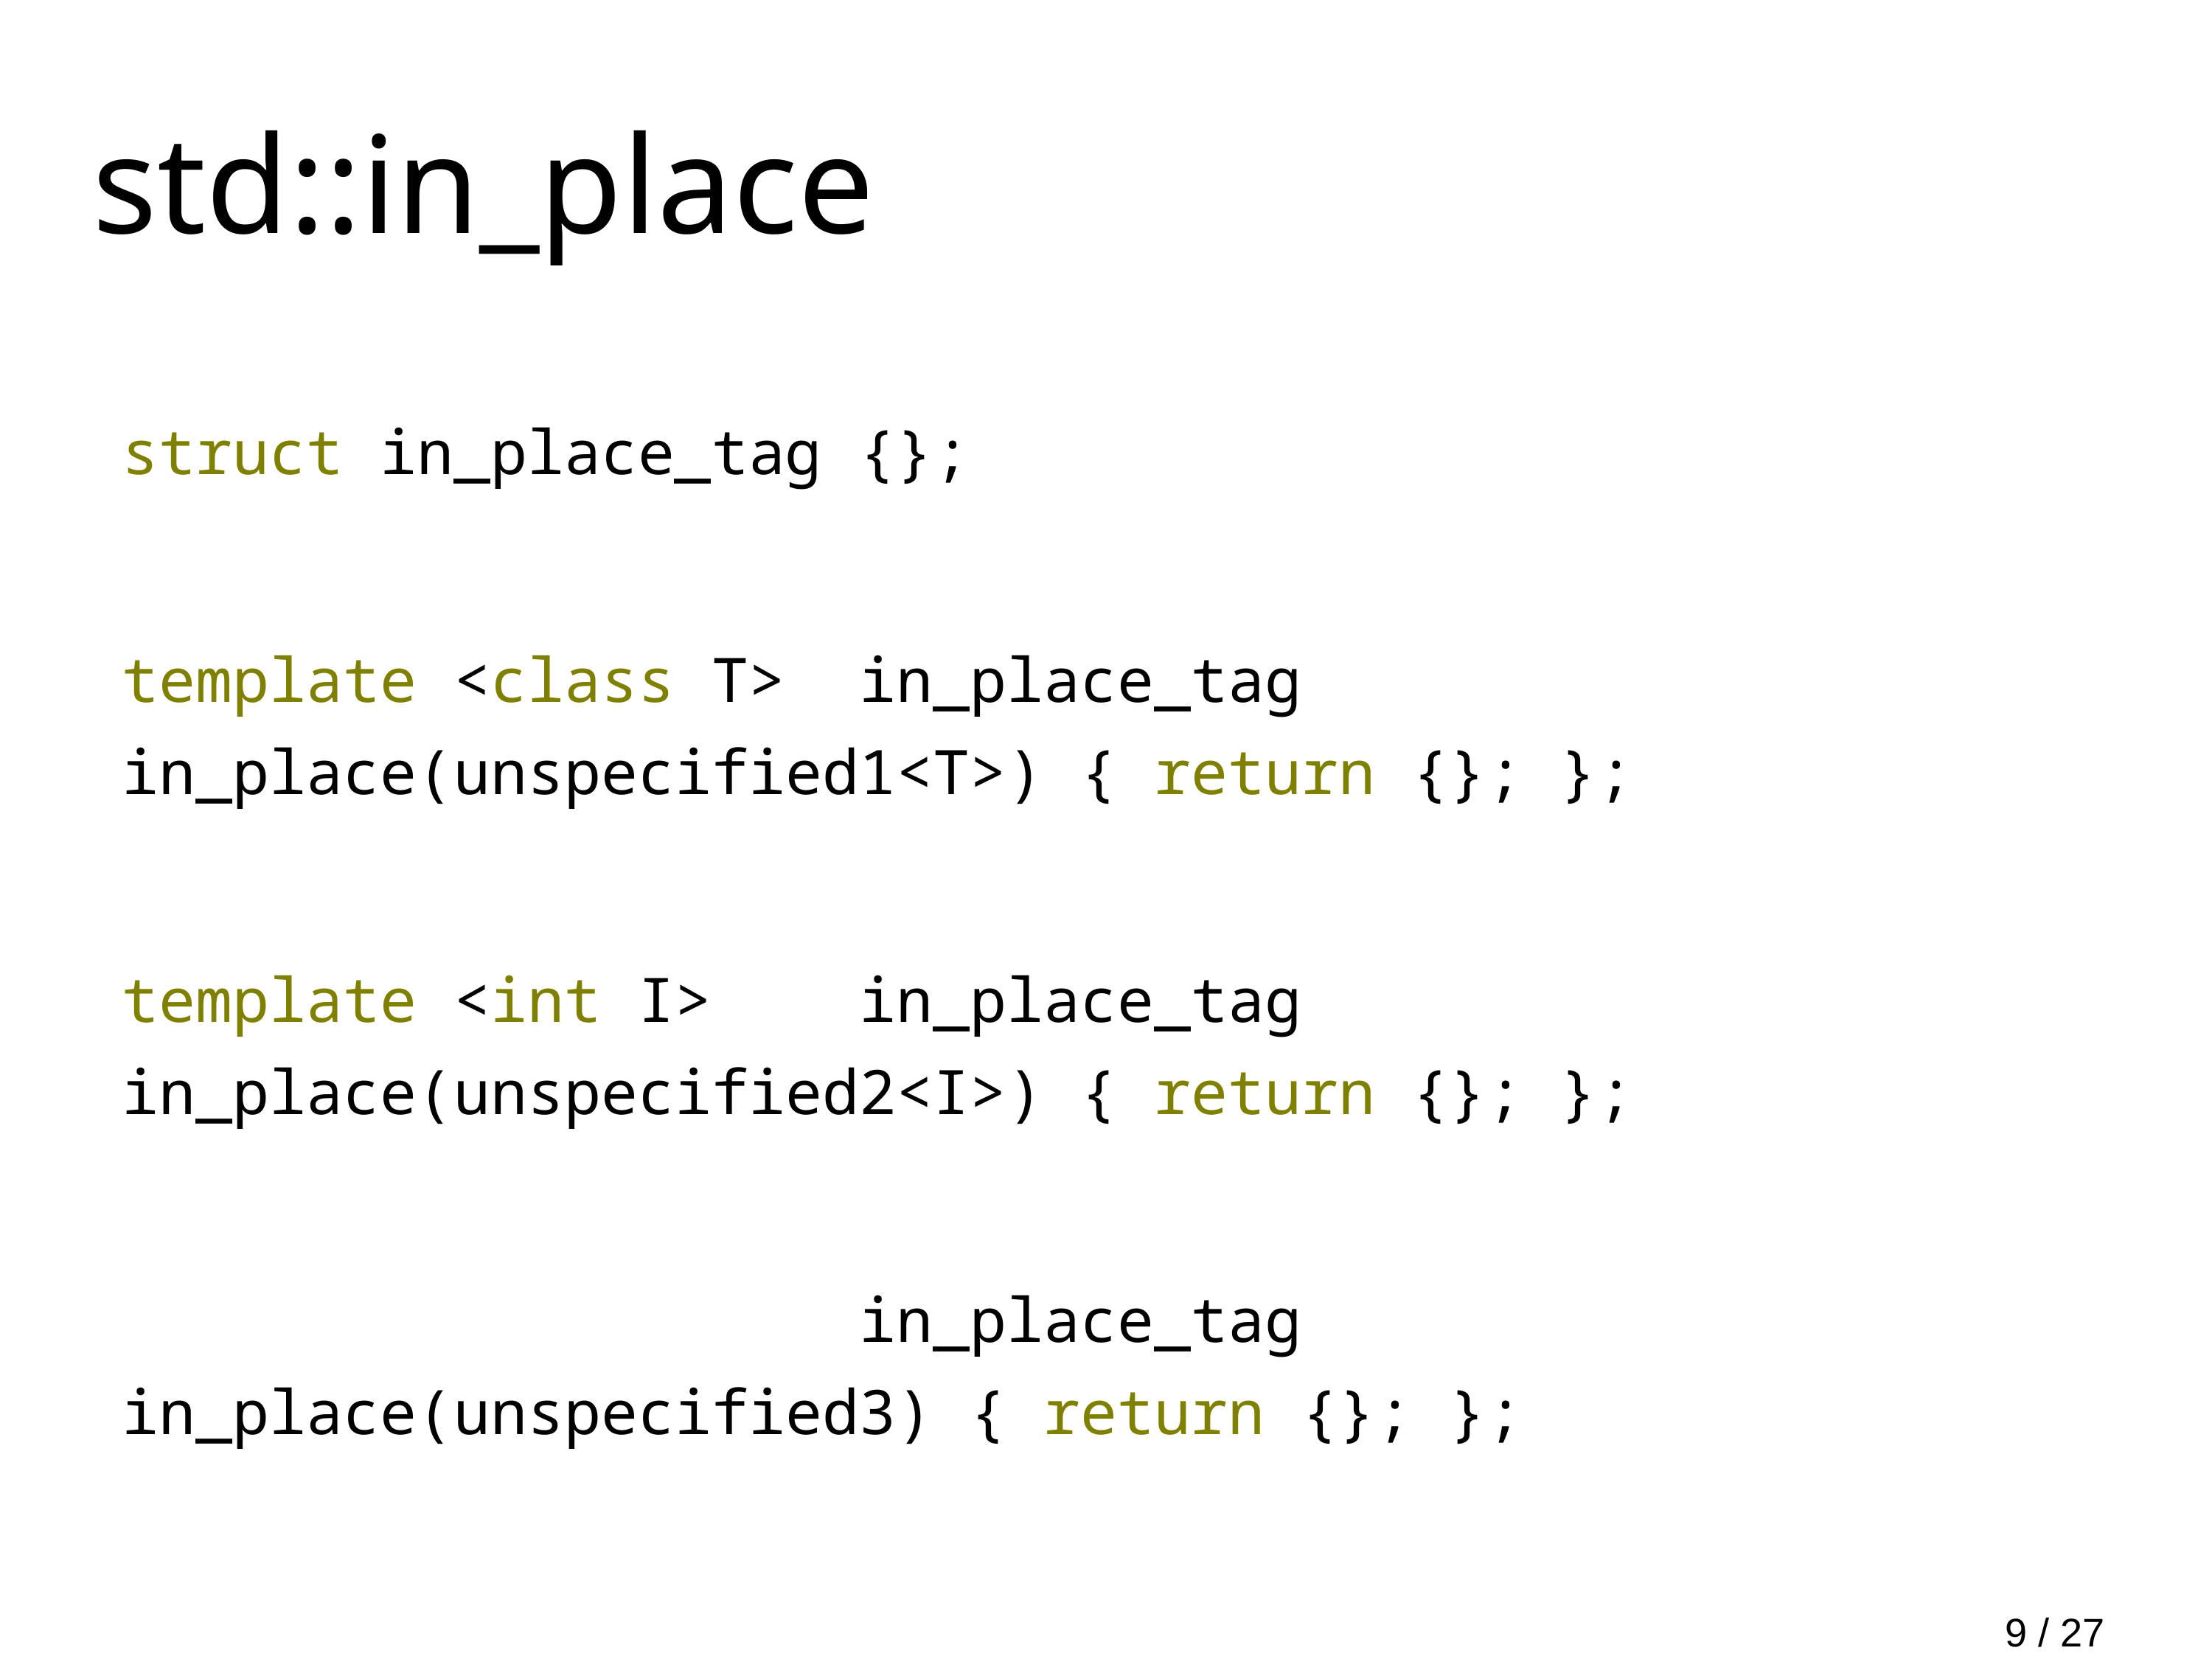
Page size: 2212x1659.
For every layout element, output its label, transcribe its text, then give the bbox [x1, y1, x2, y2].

text_box <number> / 27 [1994, 1605, 2212, 1659]
title std::in_place [92, 92, 2119, 277]
list struct in_place_tag {}; template <class T> in_place_tag in_place(unspecified1<T>) { return {}; }; template <int I> in_place_tag in_place(unspecified2<I>) { return {}; }; in_place_tag in_place(unspecified3) { return {}; }; [0, 338, 2212, 1659]
